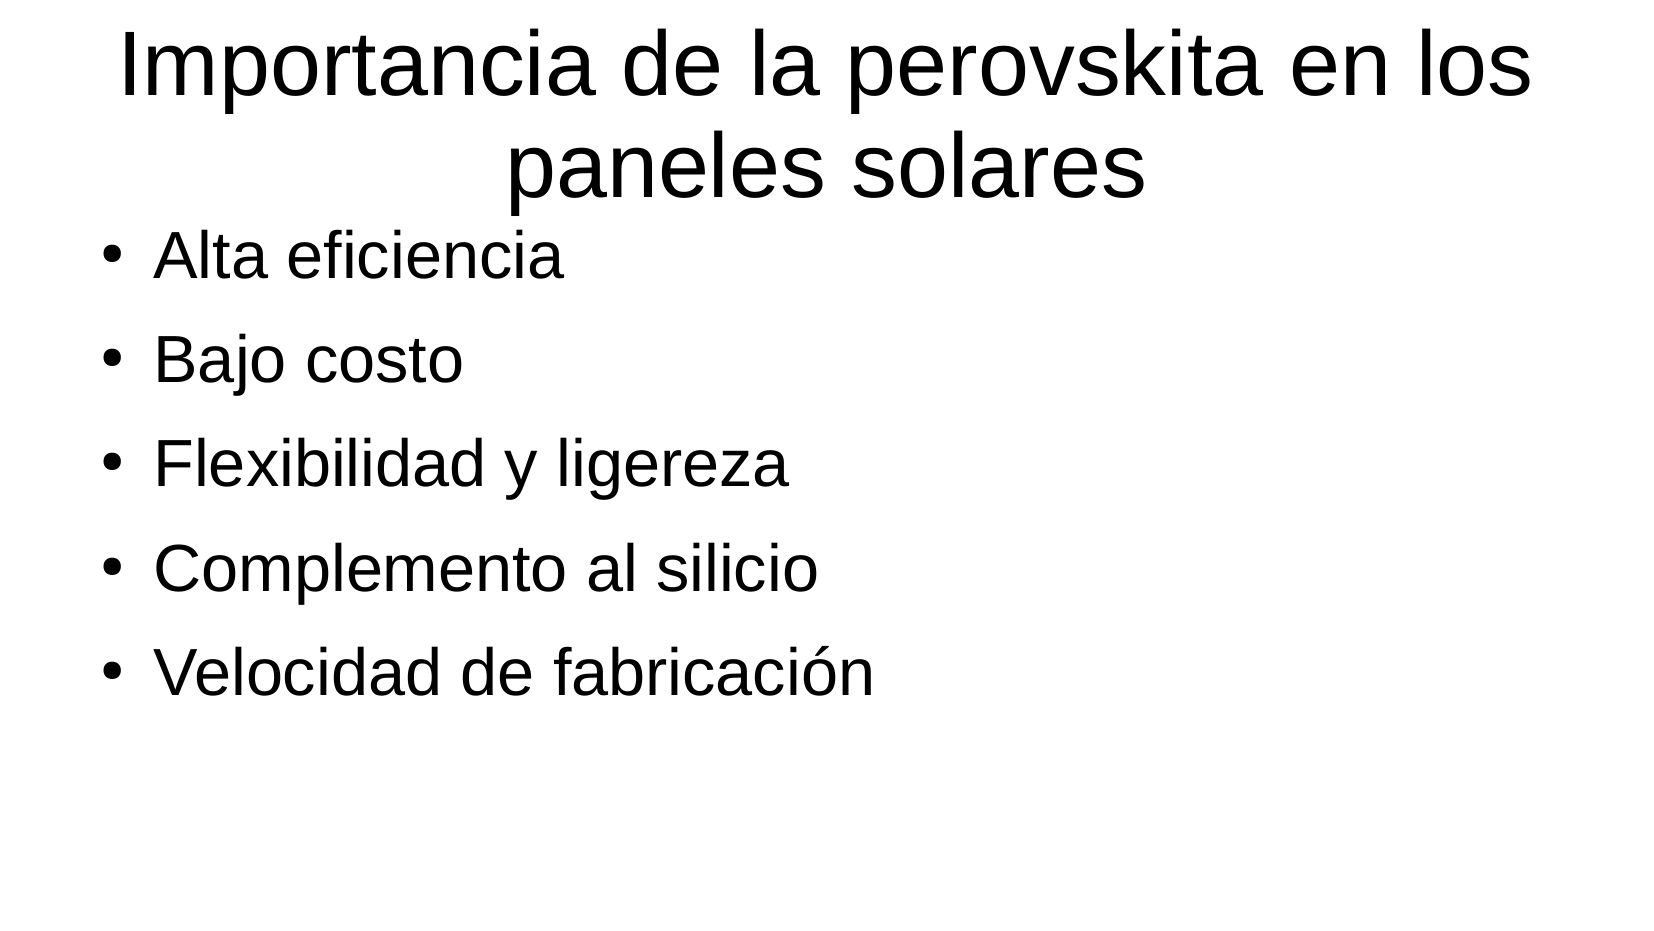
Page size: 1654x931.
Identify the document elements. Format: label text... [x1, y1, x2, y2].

title Importancia de la perovskita en los paneles solares [82, 12, 1571, 217]
list Alta eficiencia Bajo costo Flexibilidad y ligereza Complemento al silicio Velocidad de fabricación [82, 217, 1571, 758]
